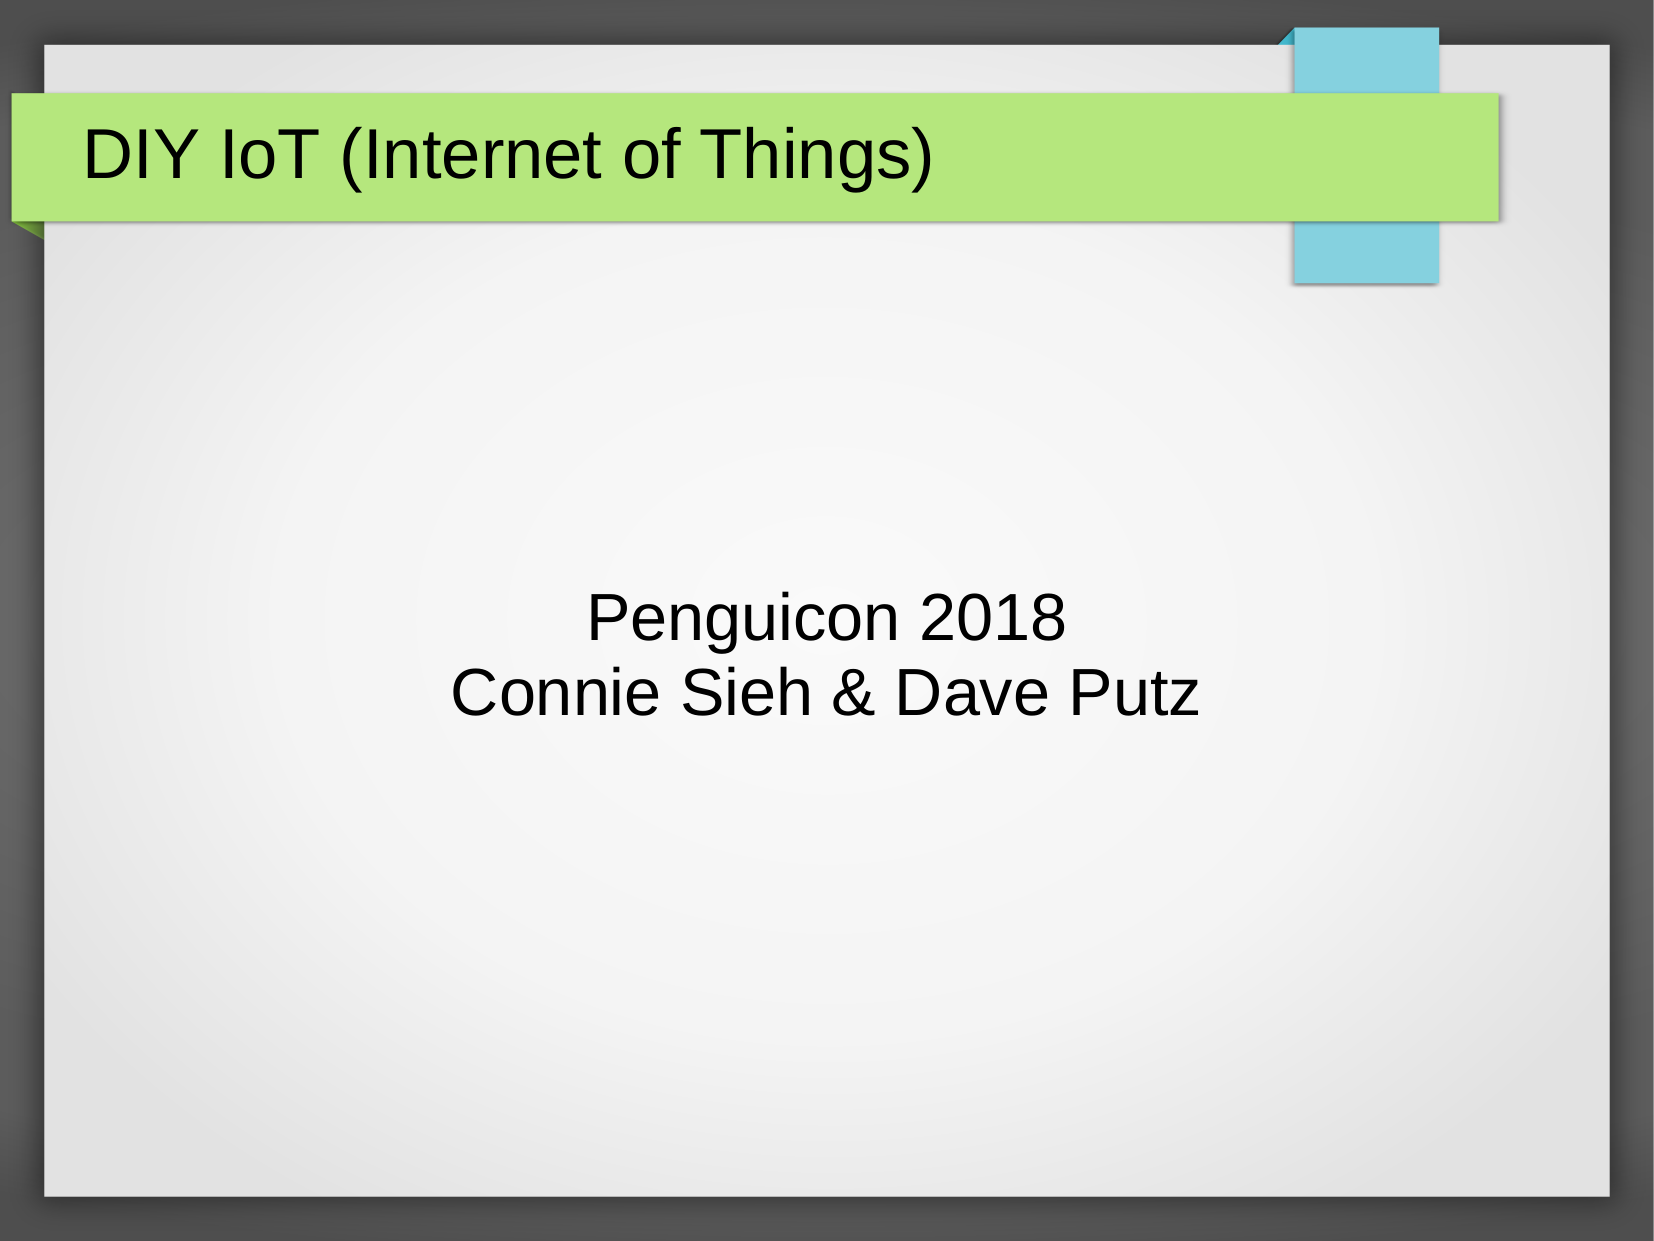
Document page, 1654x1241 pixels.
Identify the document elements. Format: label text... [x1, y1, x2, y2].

title DIY IoT (Internet of Things) [82, 94, 1264, 213]
subtitle Penguicon 2018 Connie Sieh & Dave Putz [82, 295, 1571, 1015]
picture [0, 0, 1654, 1241]
